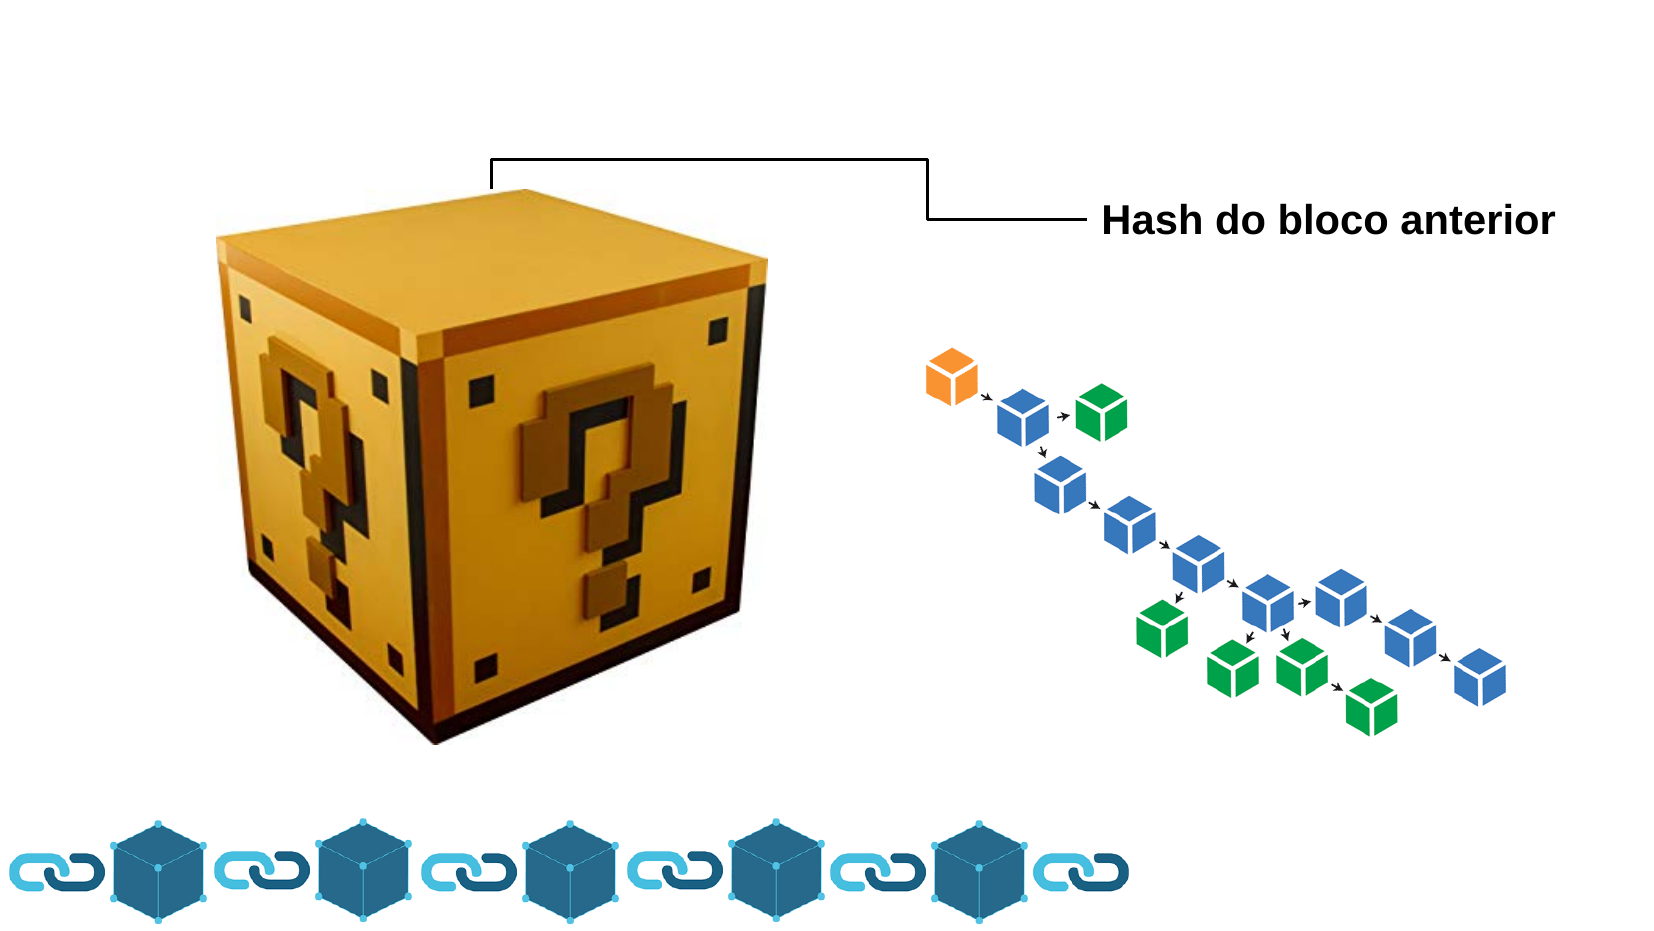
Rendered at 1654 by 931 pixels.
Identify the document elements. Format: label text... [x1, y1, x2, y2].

picture [216, 189, 768, 745]
picture [924, 342, 1512, 739]
text_box Hash do bloco anterior [1086, 188, 1583, 249]
picture [4, 814, 1134, 928]
